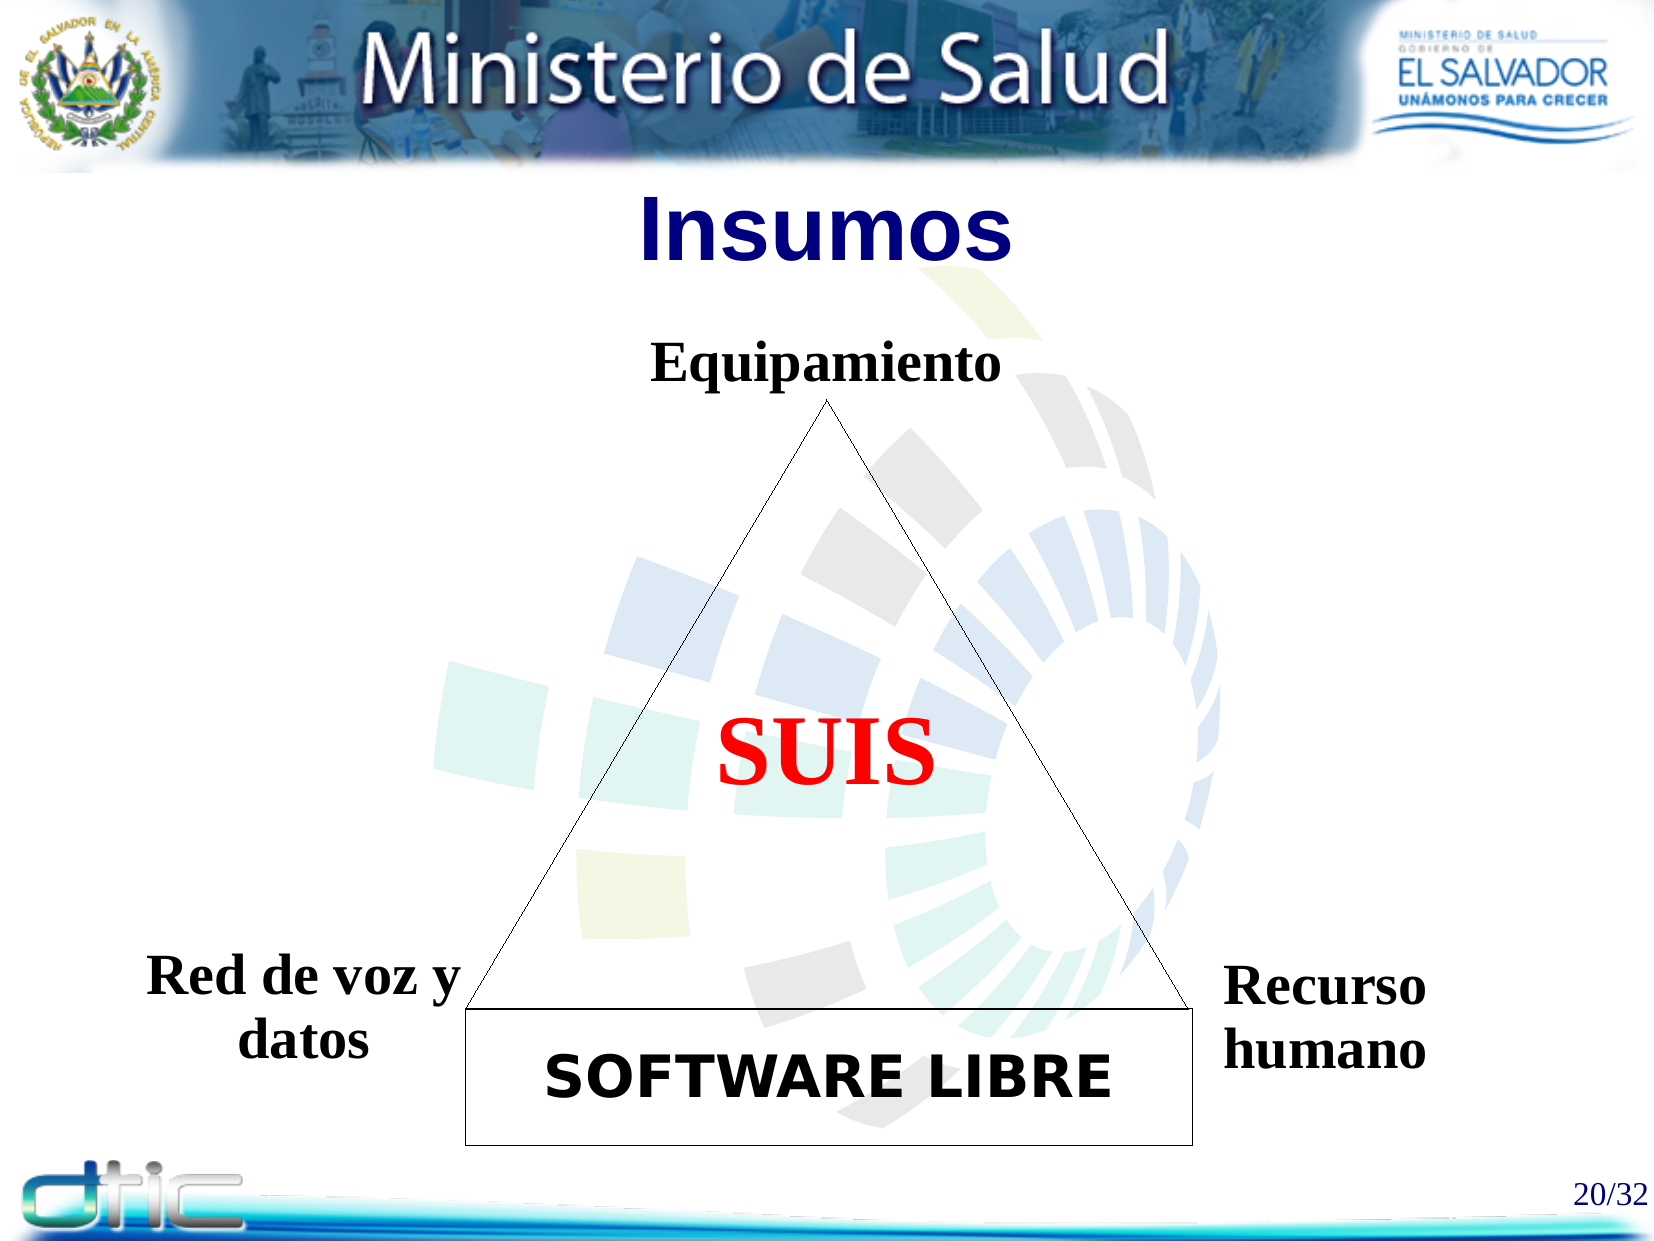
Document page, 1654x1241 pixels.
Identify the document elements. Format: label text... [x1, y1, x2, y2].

text_box Equipamiento [613, 322, 1041, 403]
text_box Recurso humano [1131, 944, 1521, 1090]
title Insumos [82, 177, 1571, 280]
picture [12, 1160, 1654, 1241]
text_box <número>/32 [1322, 1175, 1650, 1240]
text_box SUIS [477, 403, 1150, 1008]
text_box Red de voz y datos [131, 934, 477, 1080]
text_box SOFTWARE LIBRE [465, 1008, 1193, 1146]
picture [0, 0, 1654, 173]
